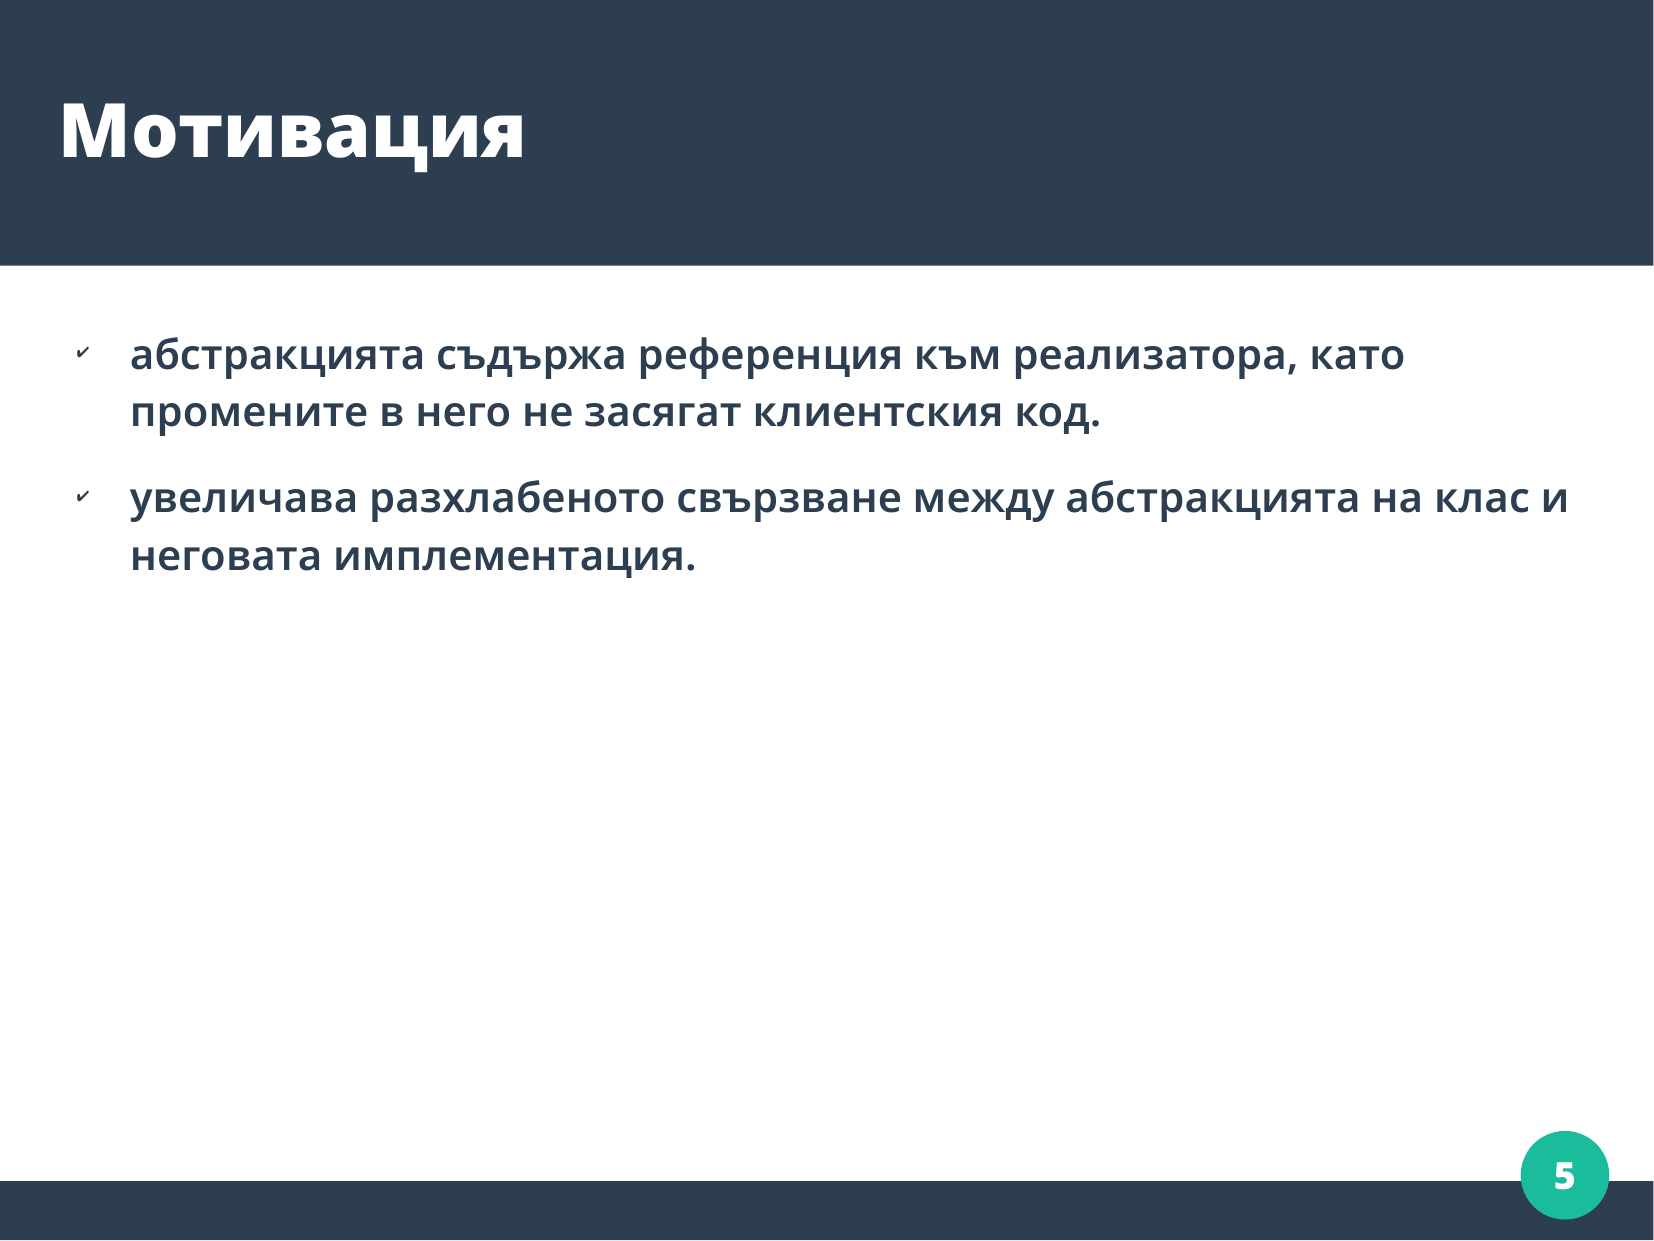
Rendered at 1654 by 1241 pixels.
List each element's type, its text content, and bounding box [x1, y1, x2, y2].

list абстракцията съдържа референция към реализатора, като промените в него не засягат клиентския код. увеличава разхлабеното свързване между абстракцията на клас и неговата имплементация. [59, 324, 1595, 1152]
title Мотивация [59, 49, 1595, 207]
